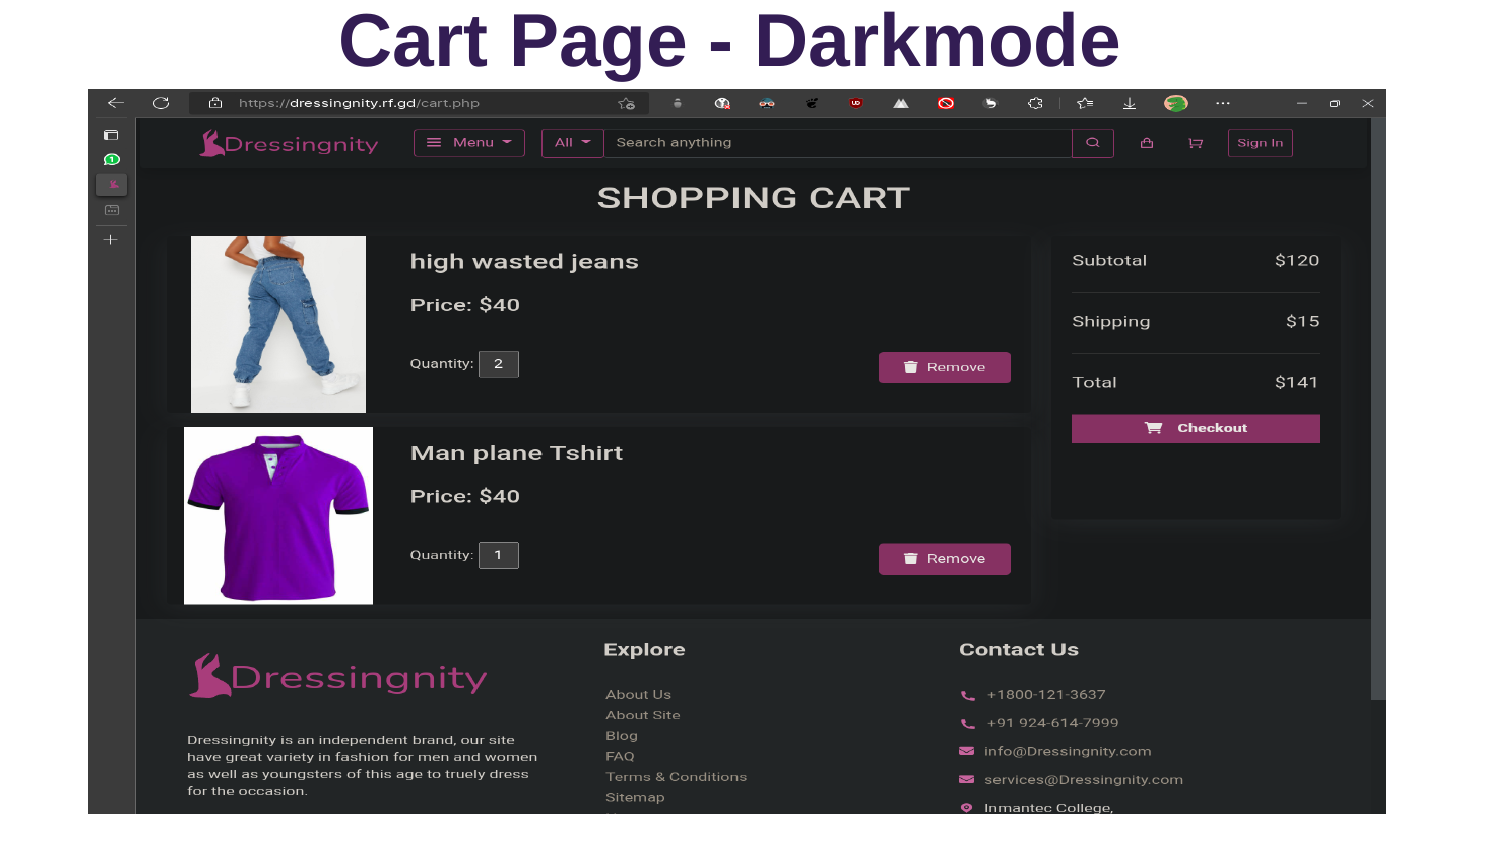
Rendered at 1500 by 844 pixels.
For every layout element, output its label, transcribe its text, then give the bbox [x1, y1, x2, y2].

text_box Cart Page - Darkmode [236, 0, 1225, 88]
picture [88, 88, 1388, 814]
